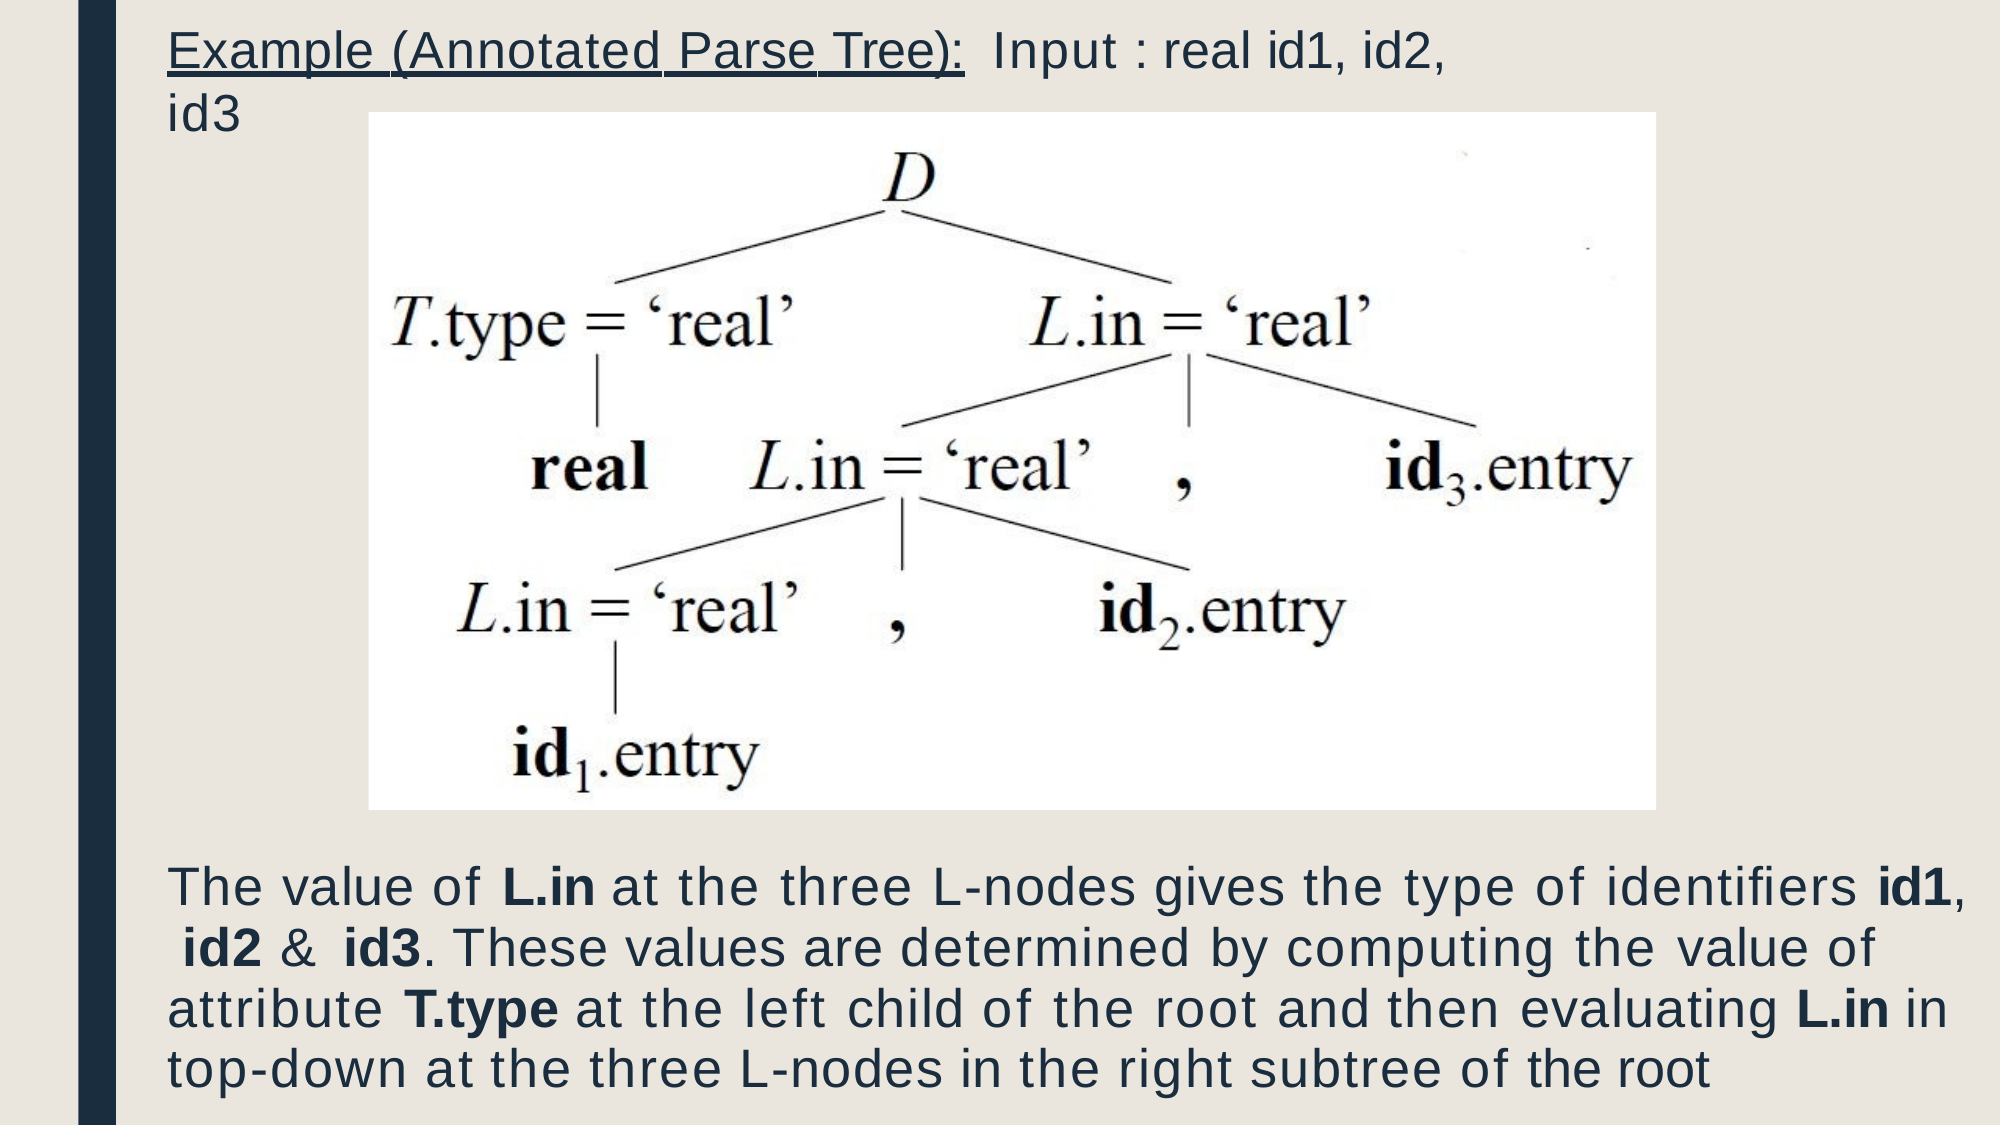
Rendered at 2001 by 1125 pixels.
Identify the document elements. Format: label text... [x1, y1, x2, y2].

text_box [368, 112, 1657, 810]
title Example (Annotated Parse Tree): Input : real id1, id2, id3 [165, 14, 1519, 205]
text_box The value of L.in at the three L-nodes gives the type of identiﬁers id1, id2 & id3. These values are determined by computing the value of attribute T.type at the left child of the root and then evaluating L.in in top-down at the three L-nodes in the right subtree of the root [161, 848, 1977, 1099]
